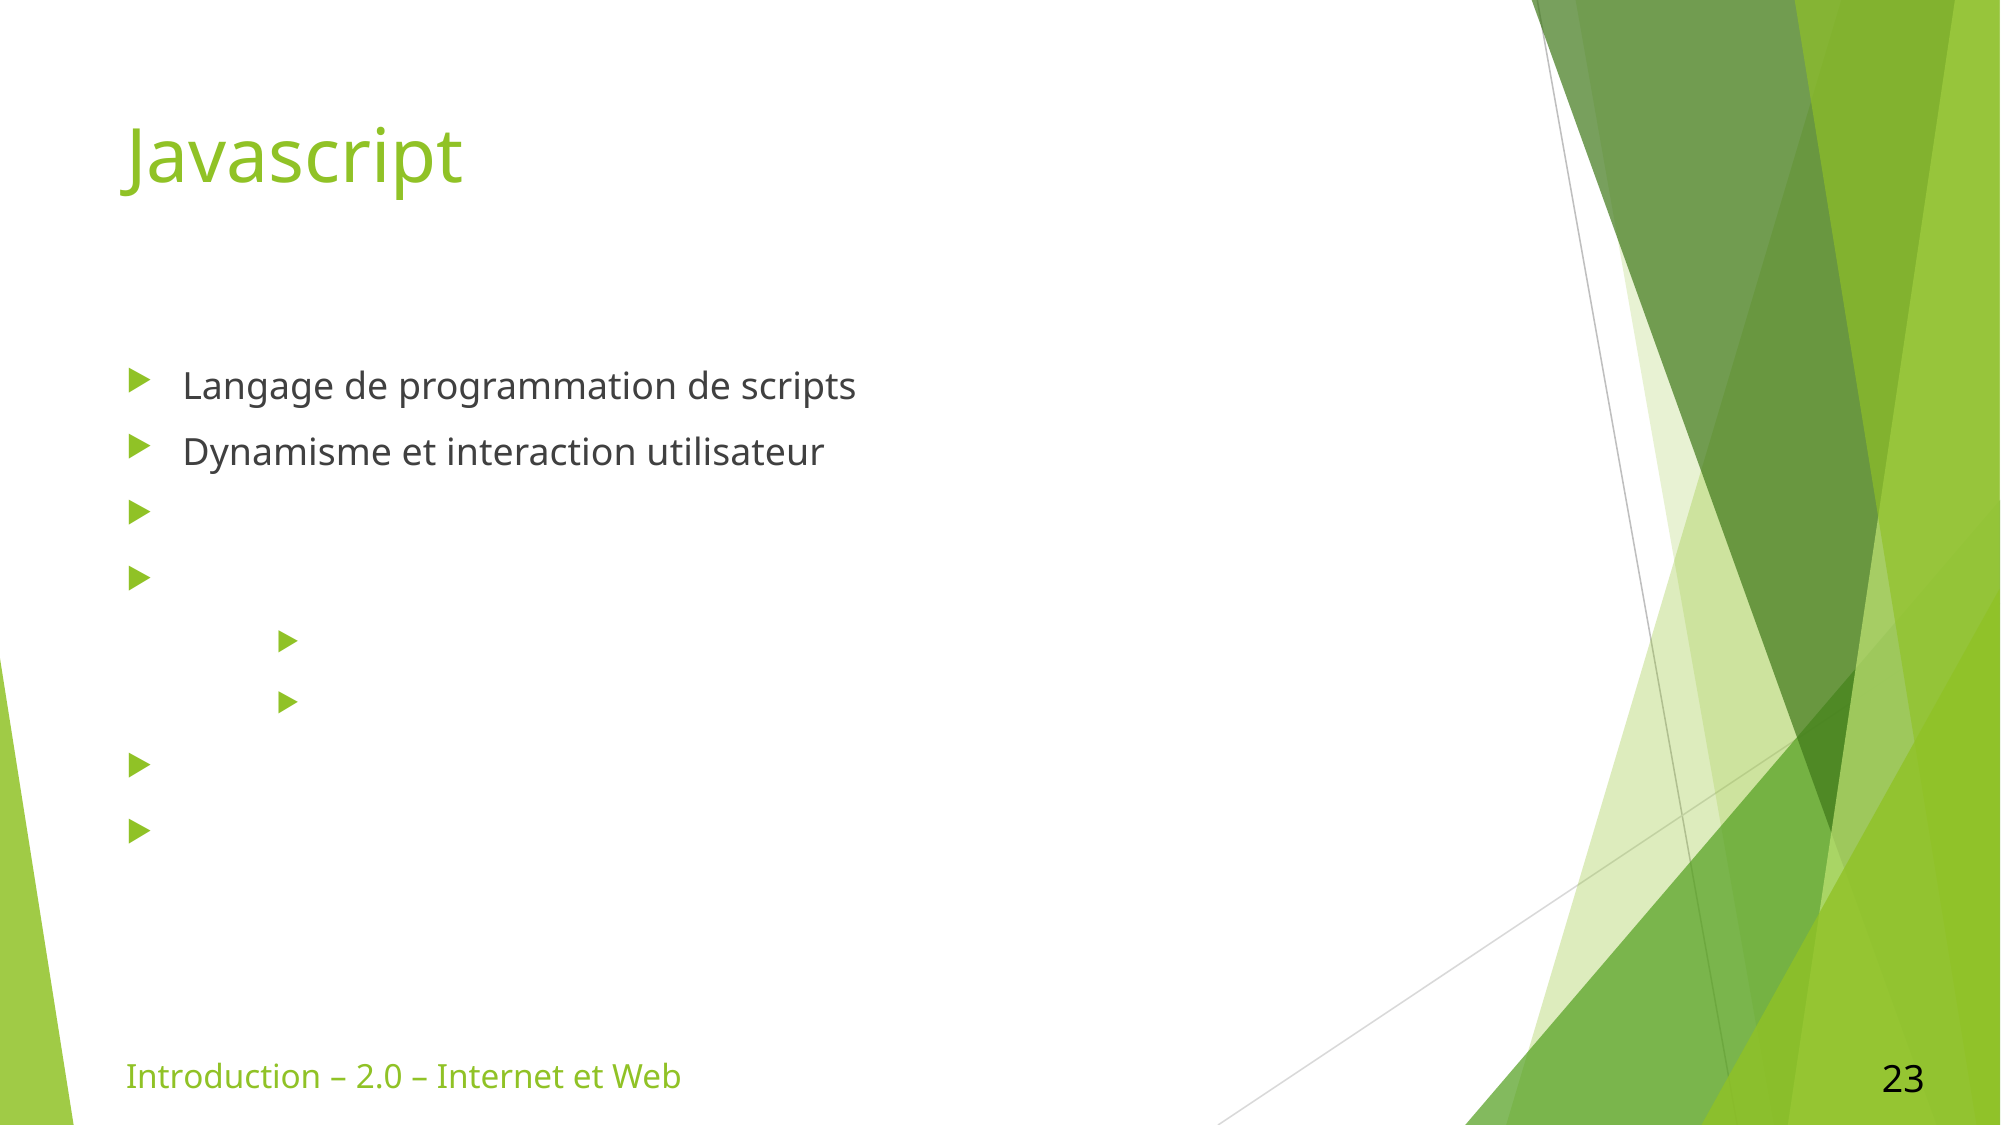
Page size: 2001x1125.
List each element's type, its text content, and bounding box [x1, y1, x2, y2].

text_box [1866, 1047, 1979, 1108]
list Langage de programmation de scripts Dynamisme et interaction utilisateur [111, 354, 1522, 992]
text_box Introduction – 2.0 – Internet et Web [111, 1047, 1094, 1109]
title Javascript [111, 99, 1522, 317]
